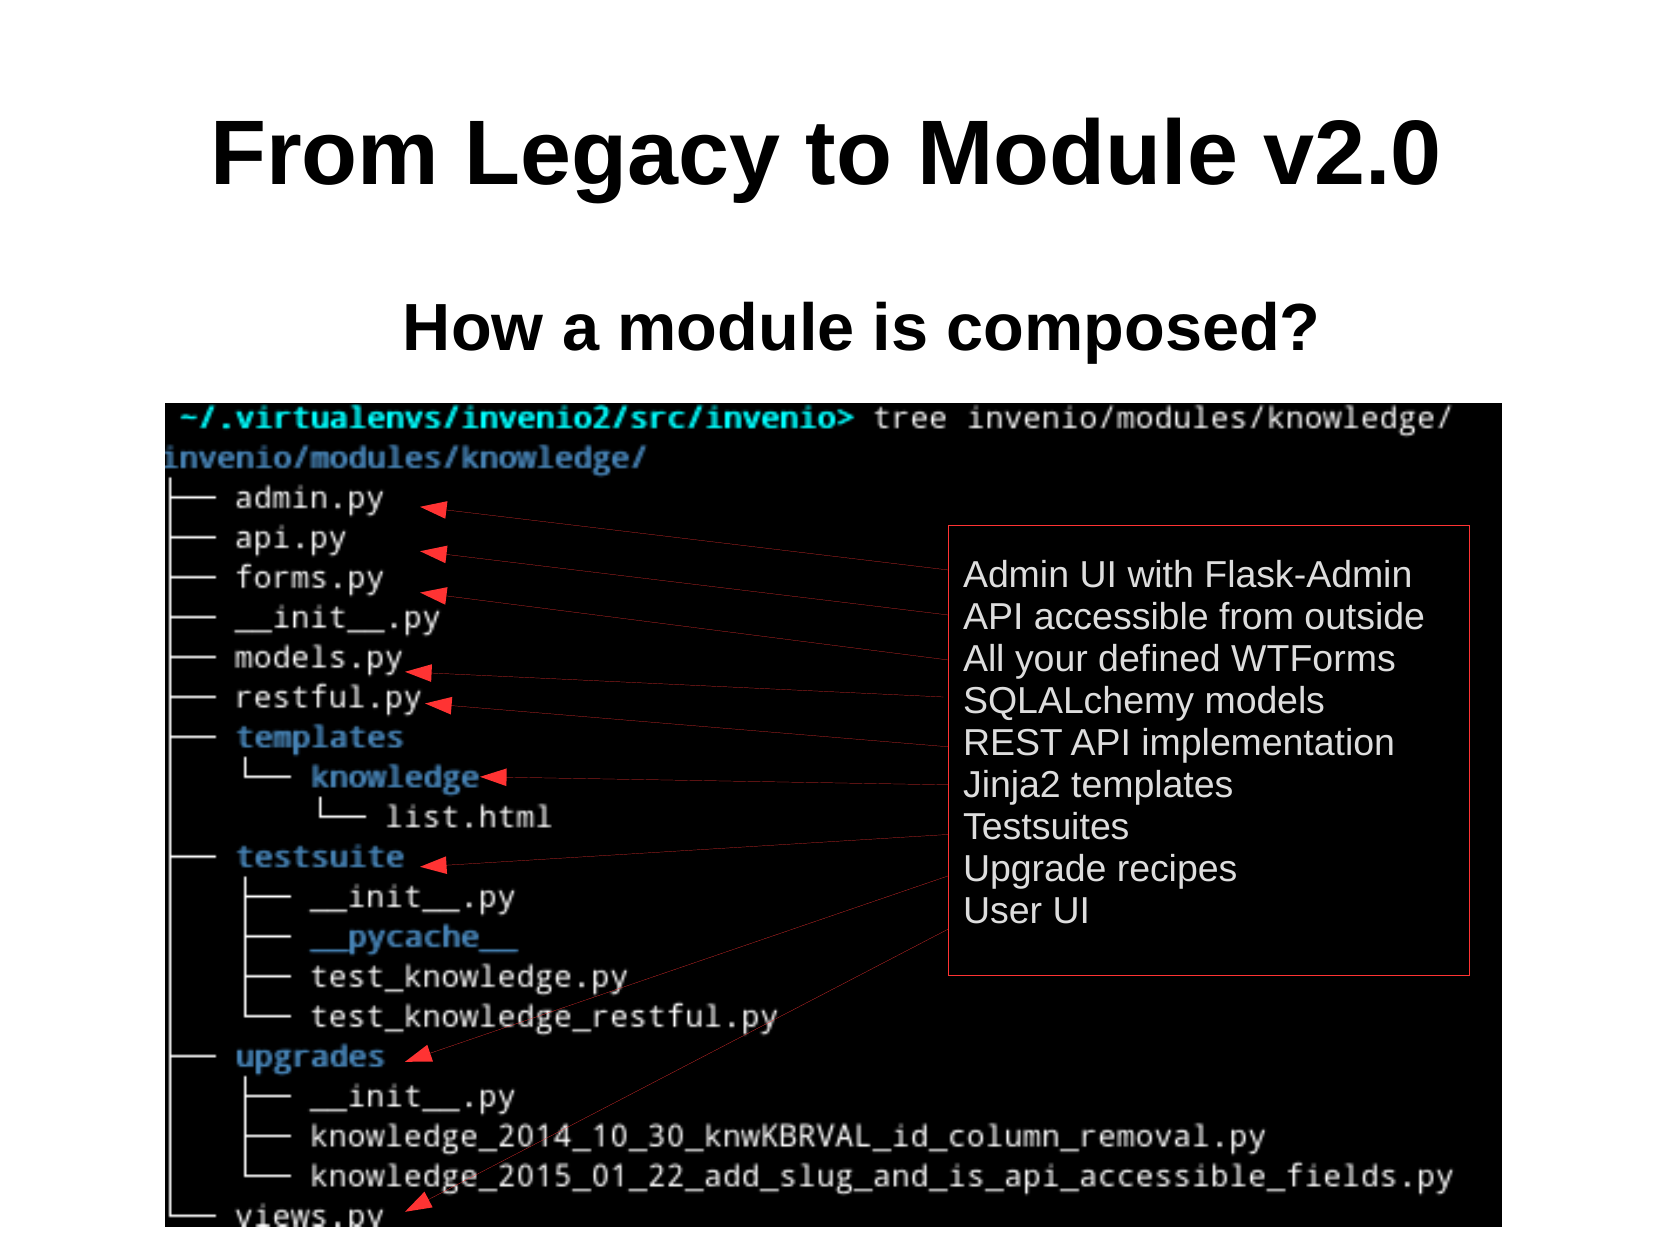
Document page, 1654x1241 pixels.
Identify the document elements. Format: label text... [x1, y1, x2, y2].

text_box Admin UI with Flask-Admin API accessible from outside All your defined WTForms SQLALchemy models REST API implementation Jinja2 templates Testsuites Upgrade recipes User UI [949, 546, 1441, 939]
list How a module is composed? [82, 290, 1571, 1010]
picture [165, 403, 1502, 1227]
title From Legacy to Module v2.0 [82, 49, 1571, 257]
